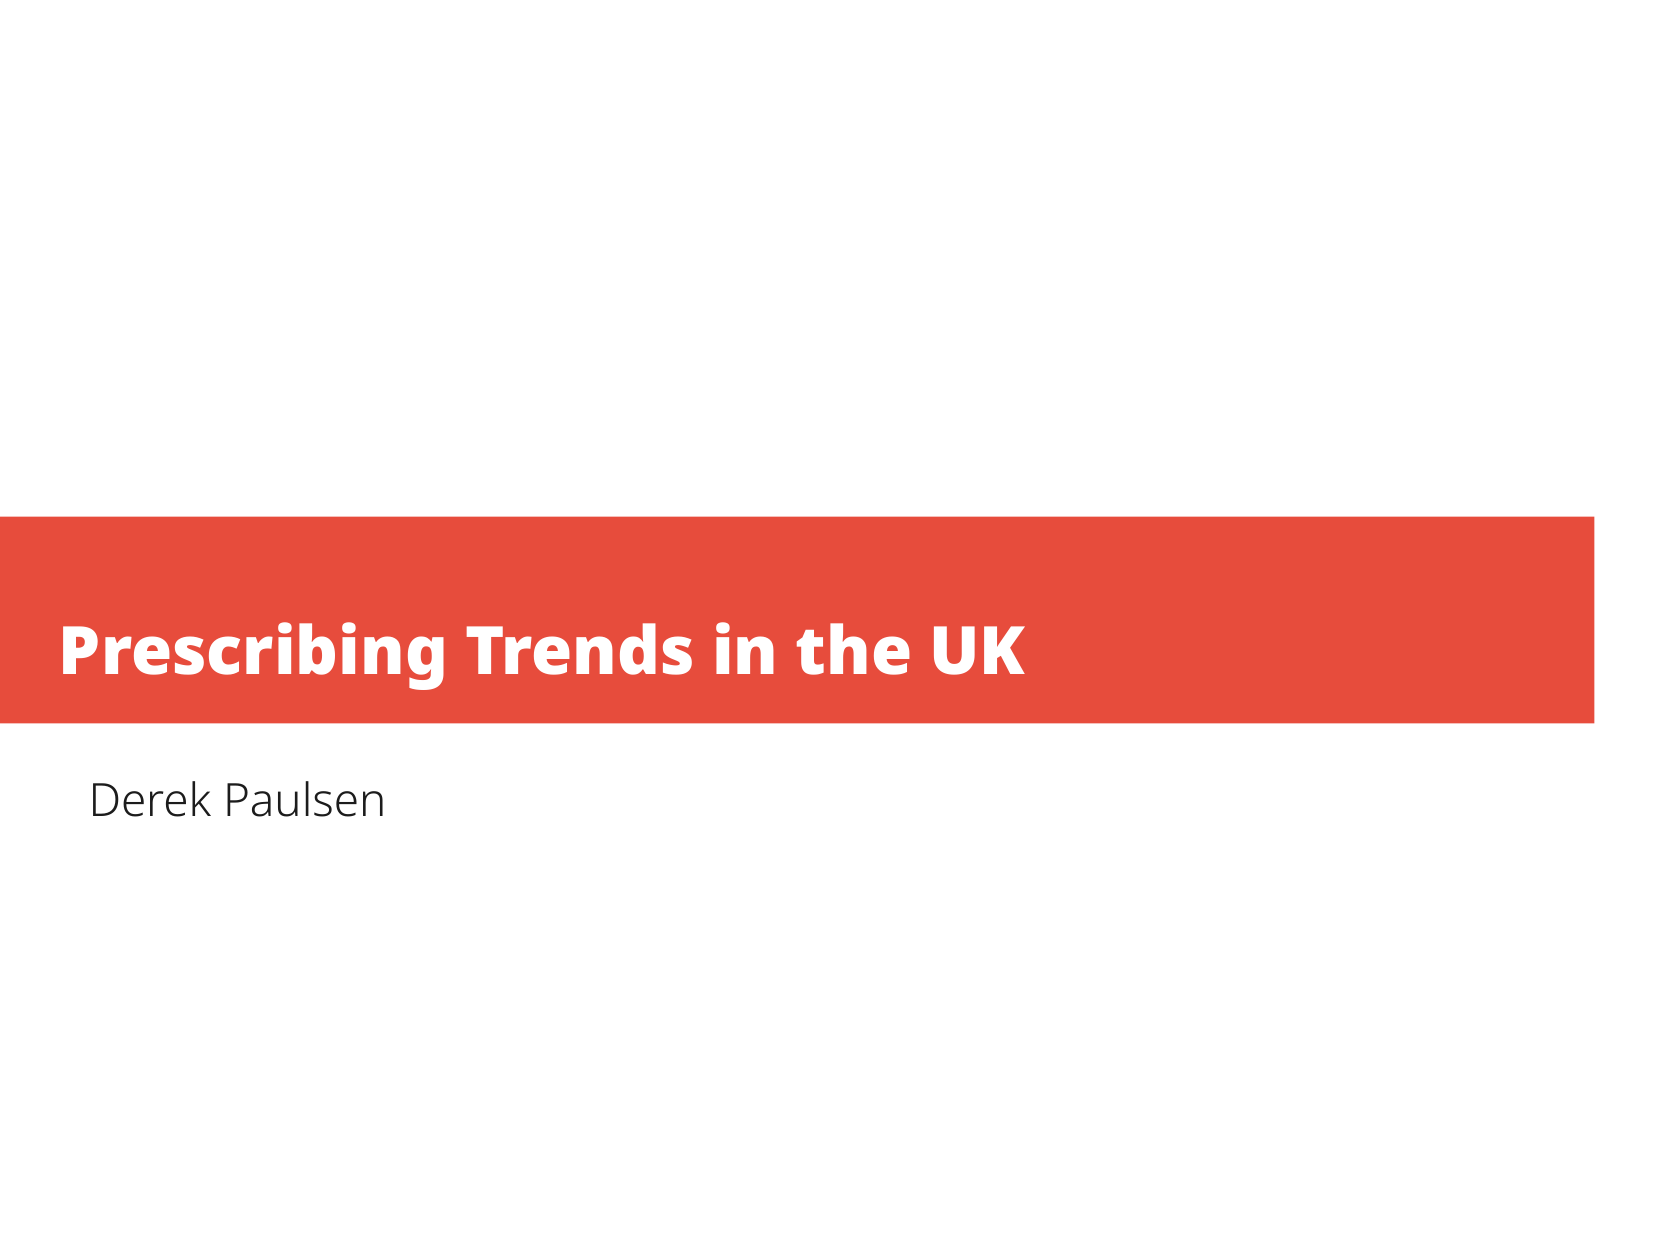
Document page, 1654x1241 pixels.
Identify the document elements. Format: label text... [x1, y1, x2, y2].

subtitle Derek Paulsen [88, 767, 1595, 1182]
title Prescribing Trends in the UK [59, 546, 1595, 694]
